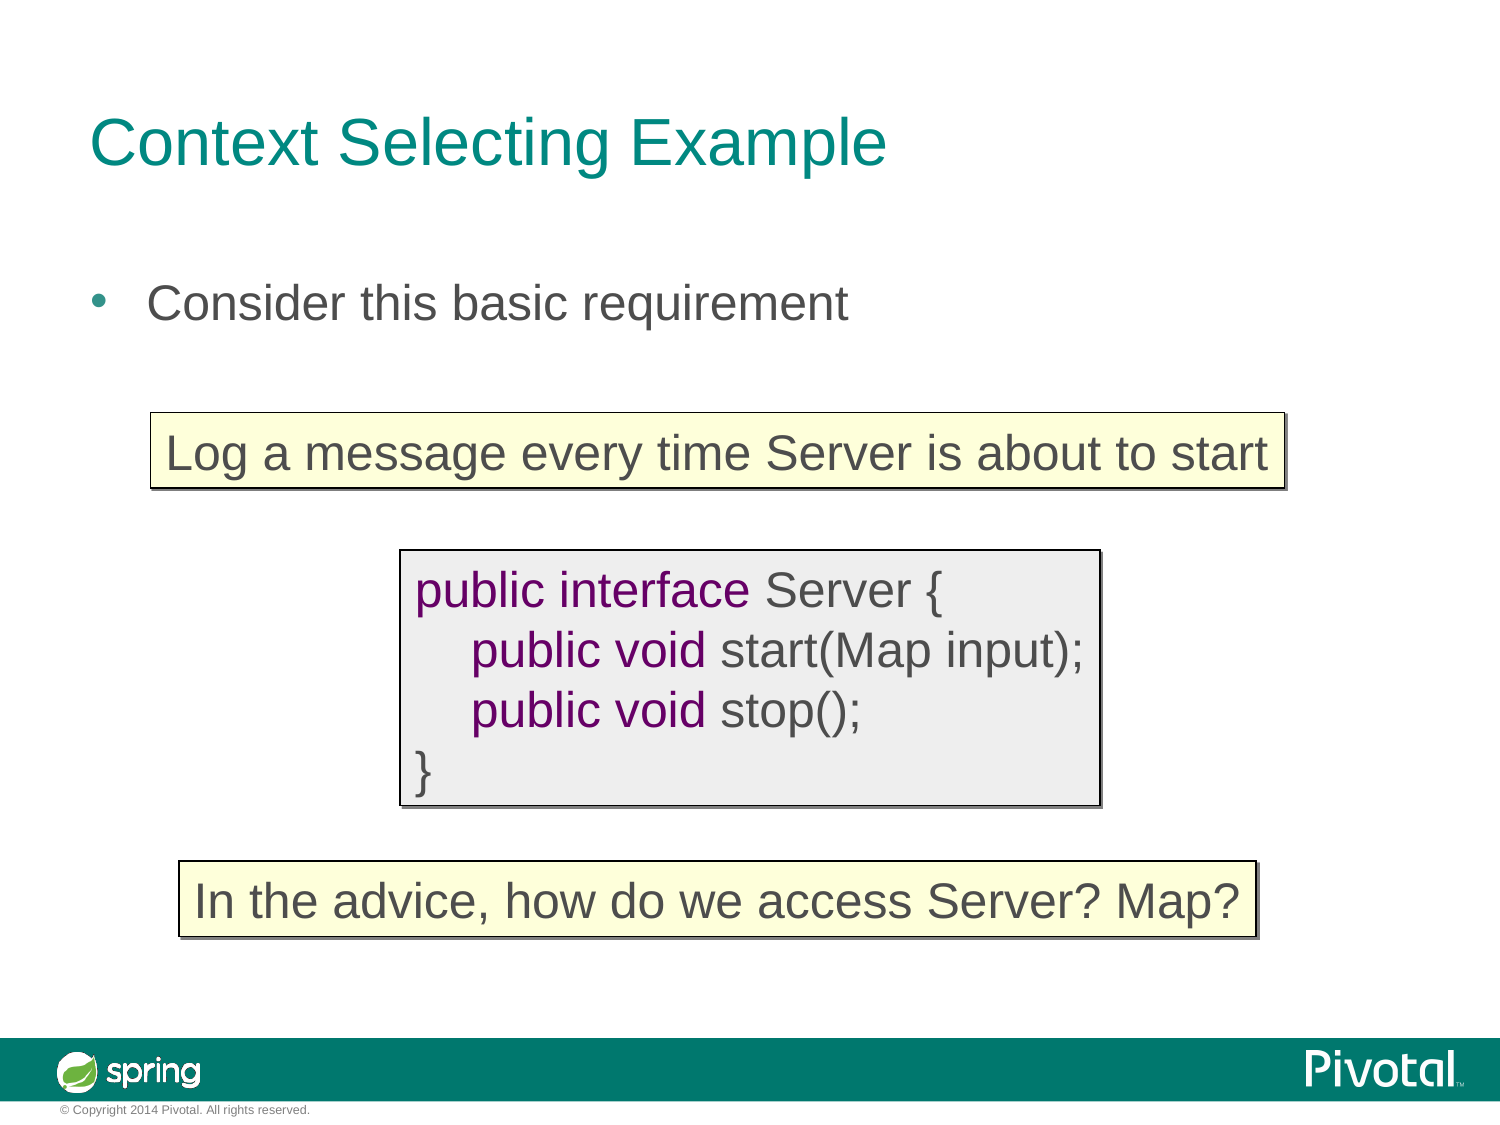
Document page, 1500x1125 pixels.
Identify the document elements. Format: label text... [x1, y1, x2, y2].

text_box In the advice, how do we access Server? Map? [178, 861, 1257, 937]
list Consider this basic requirement [75, 262, 1426, 1005]
picture [32, 1041, 210, 1103]
text_box Log a message every time Server is about to start [150, 412, 1285, 488]
picture [1306, 1050, 1464, 1087]
title Context Selecting Example [75, 45, 1426, 233]
text_box public interface Server { public void start(Map input); public void stop(); } [400, 549, 1100, 806]
